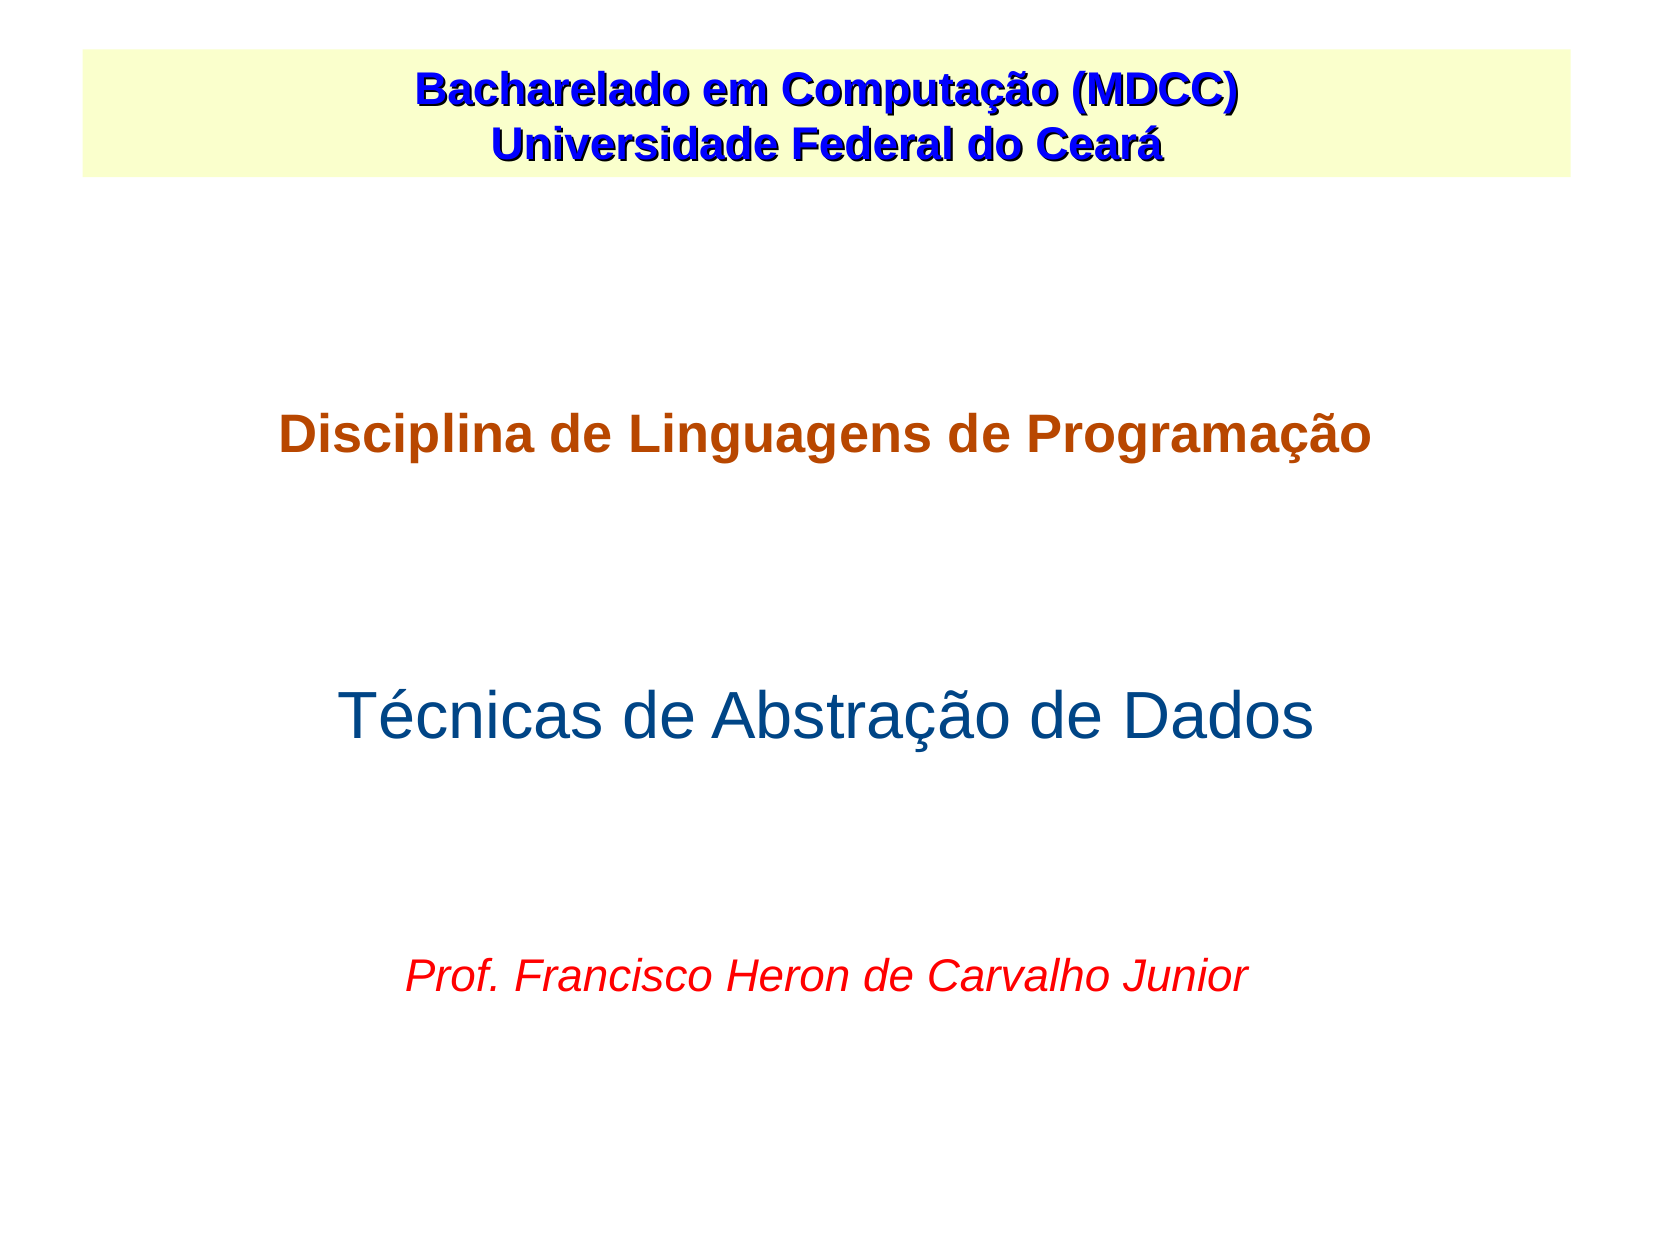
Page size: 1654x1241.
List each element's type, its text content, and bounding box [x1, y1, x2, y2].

subtitle Disciplina de Linguagens de Programação Técnicas de Abstração de Dados Prof. Francisco Heron de Carvalho Junior [82, 290, 1571, 1109]
title Bacharelado em Computação (MDCC) Universidade Federal do Ceará [82, 49, 1571, 178]
